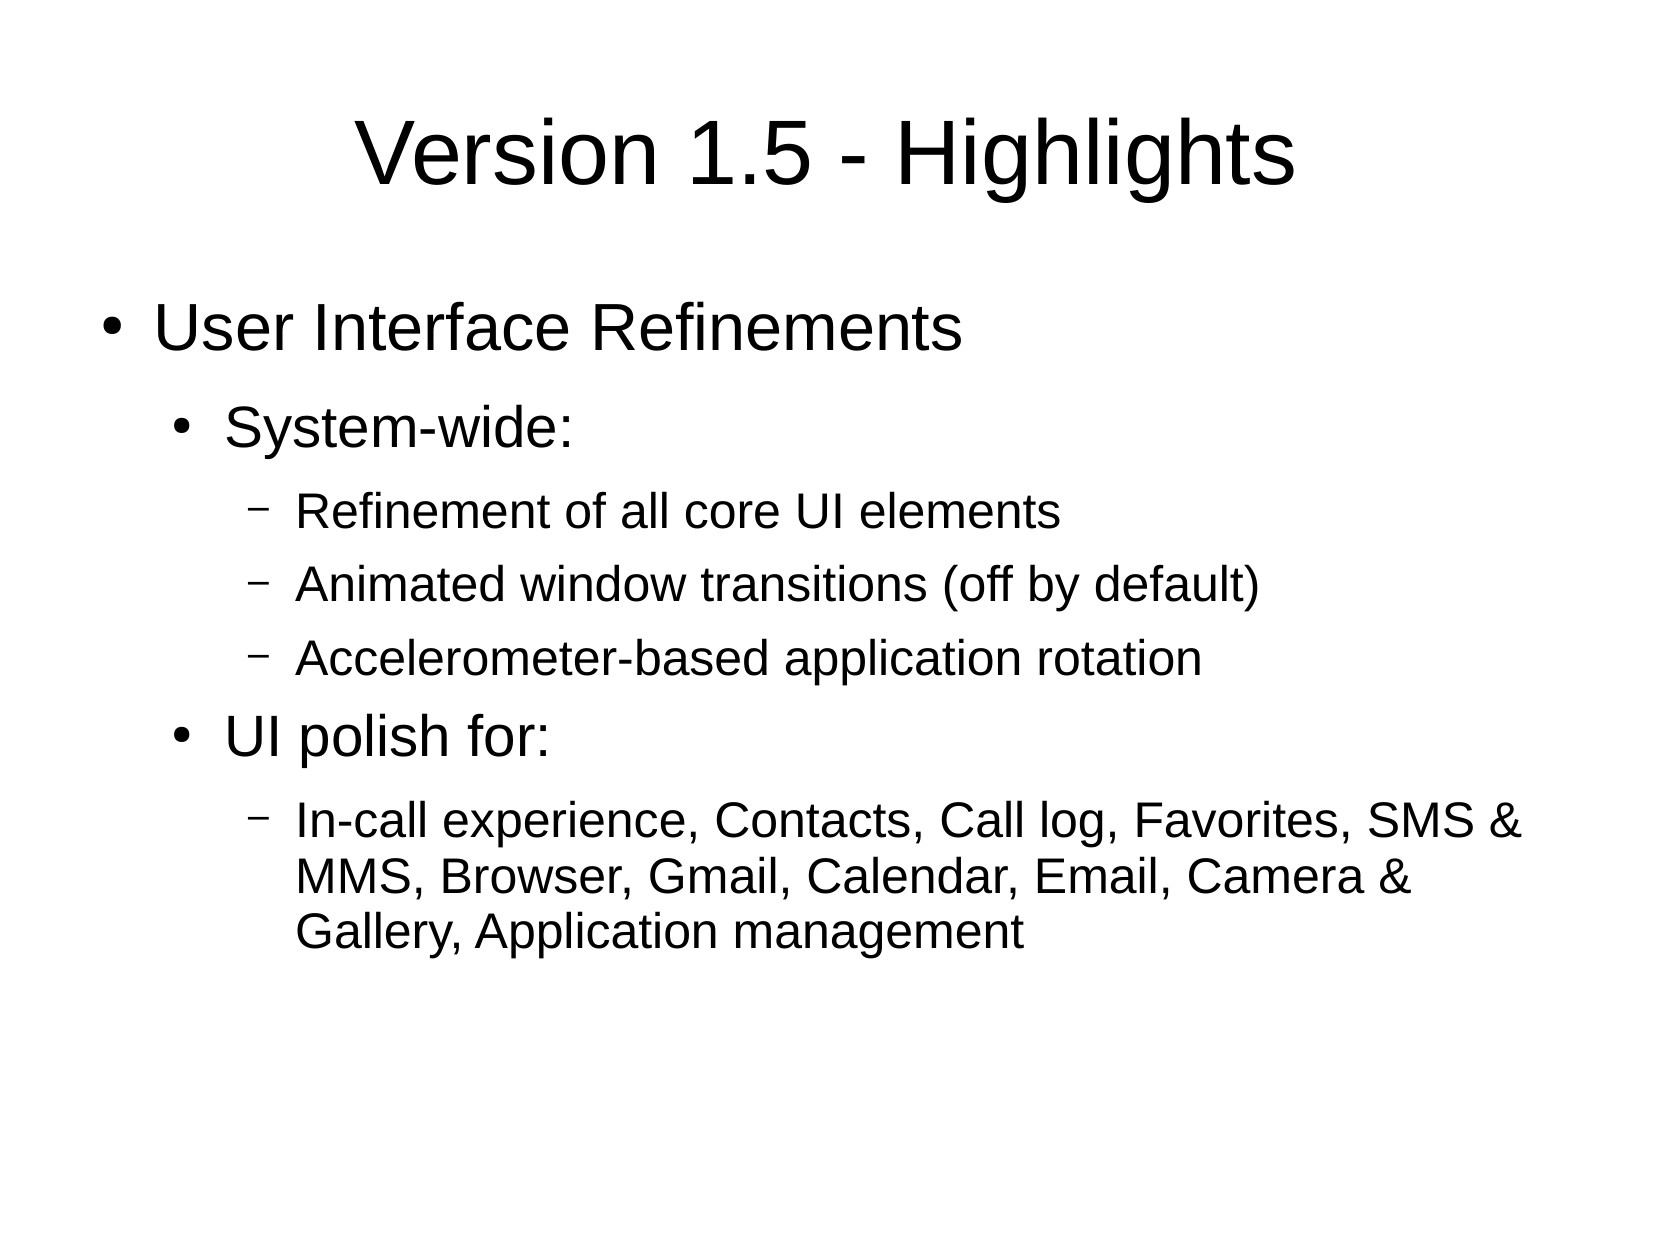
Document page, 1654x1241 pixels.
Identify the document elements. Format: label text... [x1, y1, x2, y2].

list User Interface Refinements System-wide: Refinement of all core UI elements Animated window transitions (off by default) Accelerometer-based application rotation UI polish for: In-call experience, Contacts, Call log, Favorites, SMS & MMS, Browser, Gmail, Calendar, Email, Camera & Gallery, Application management [82, 290, 1571, 1109]
title Version 1.5 - Highlights [82, 49, 1571, 257]
